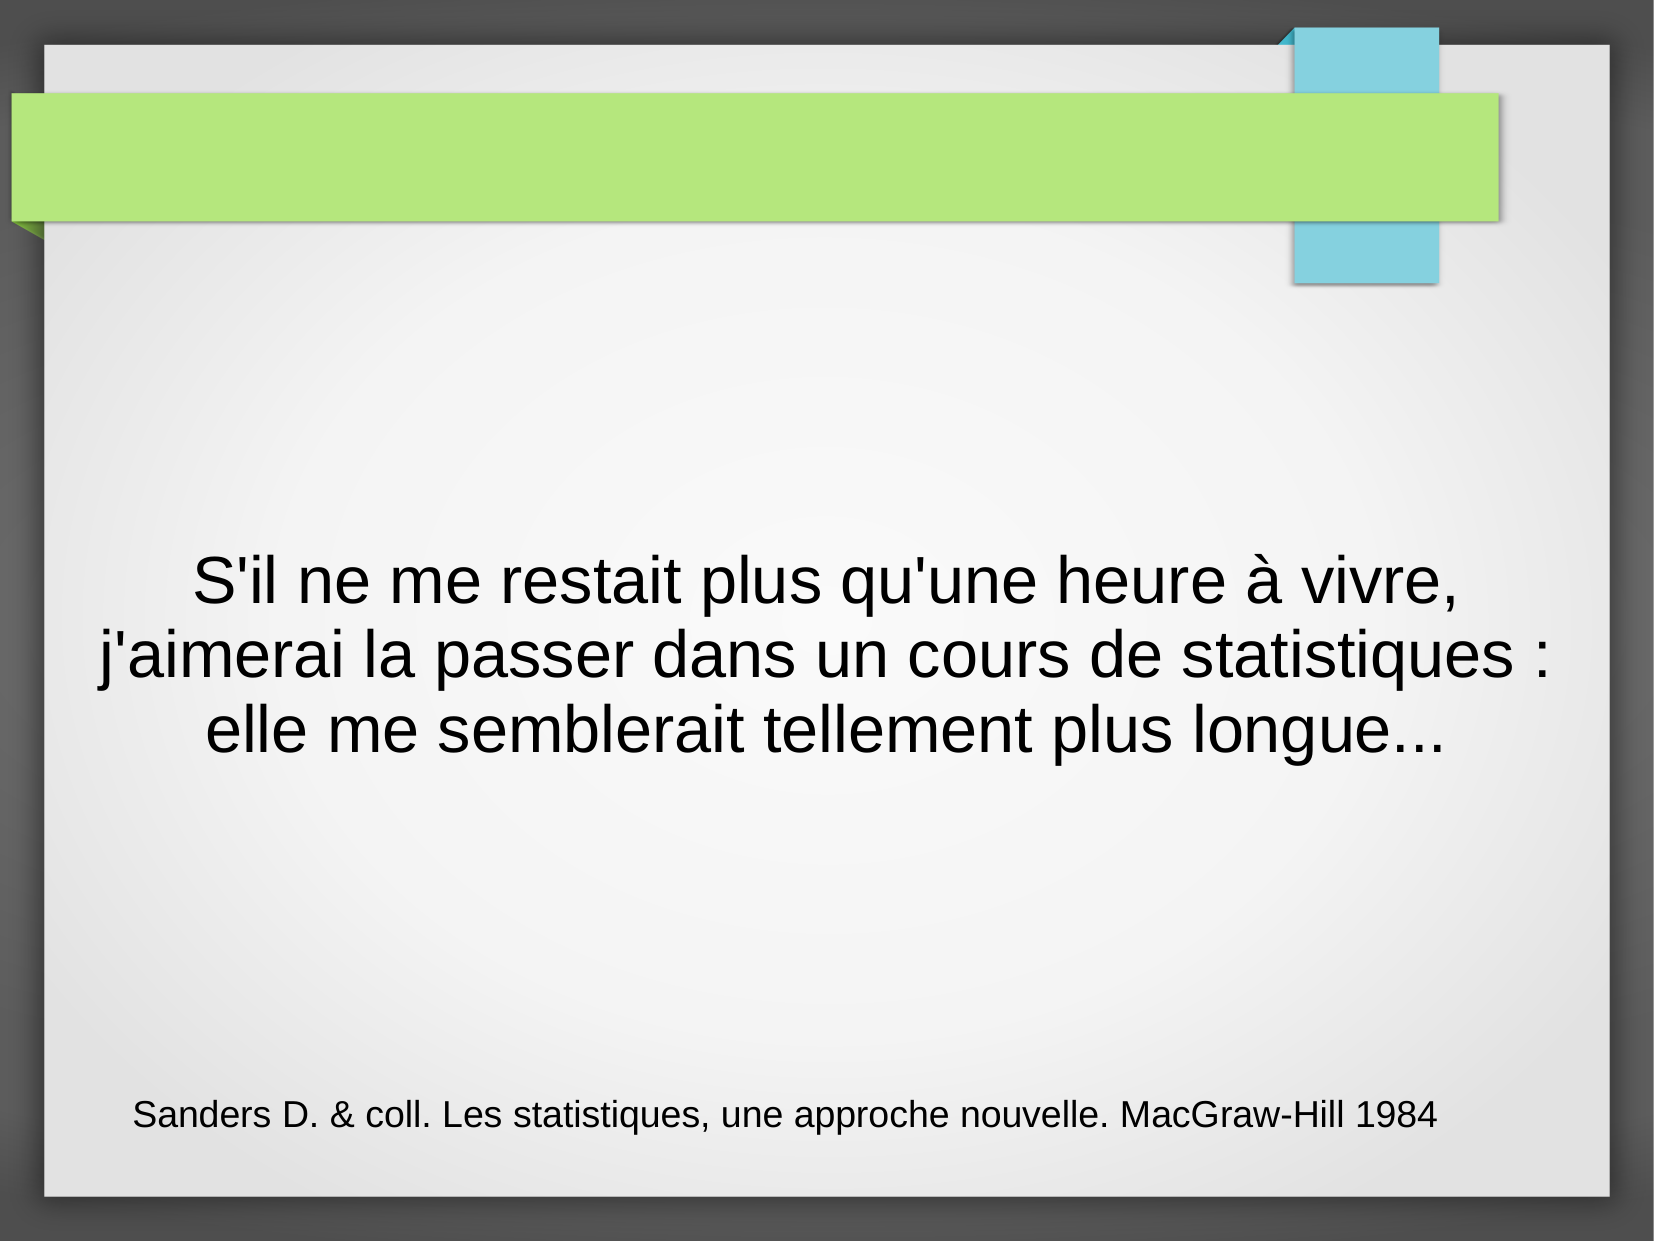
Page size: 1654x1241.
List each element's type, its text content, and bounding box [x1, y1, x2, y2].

picture [0, 0, 1654, 1241]
subtitle S'il ne me restait plus qu'une heure à vivre, j'aimerai la passer dans un cours de statistiques : elle me semblerait tellement plus longue... [82, 295, 1571, 1015]
text_box Sanders D. & coll. Les statistiques, une approche nouvelle. MacGraw-Hill 1984 [82, 1086, 1489, 1144]
